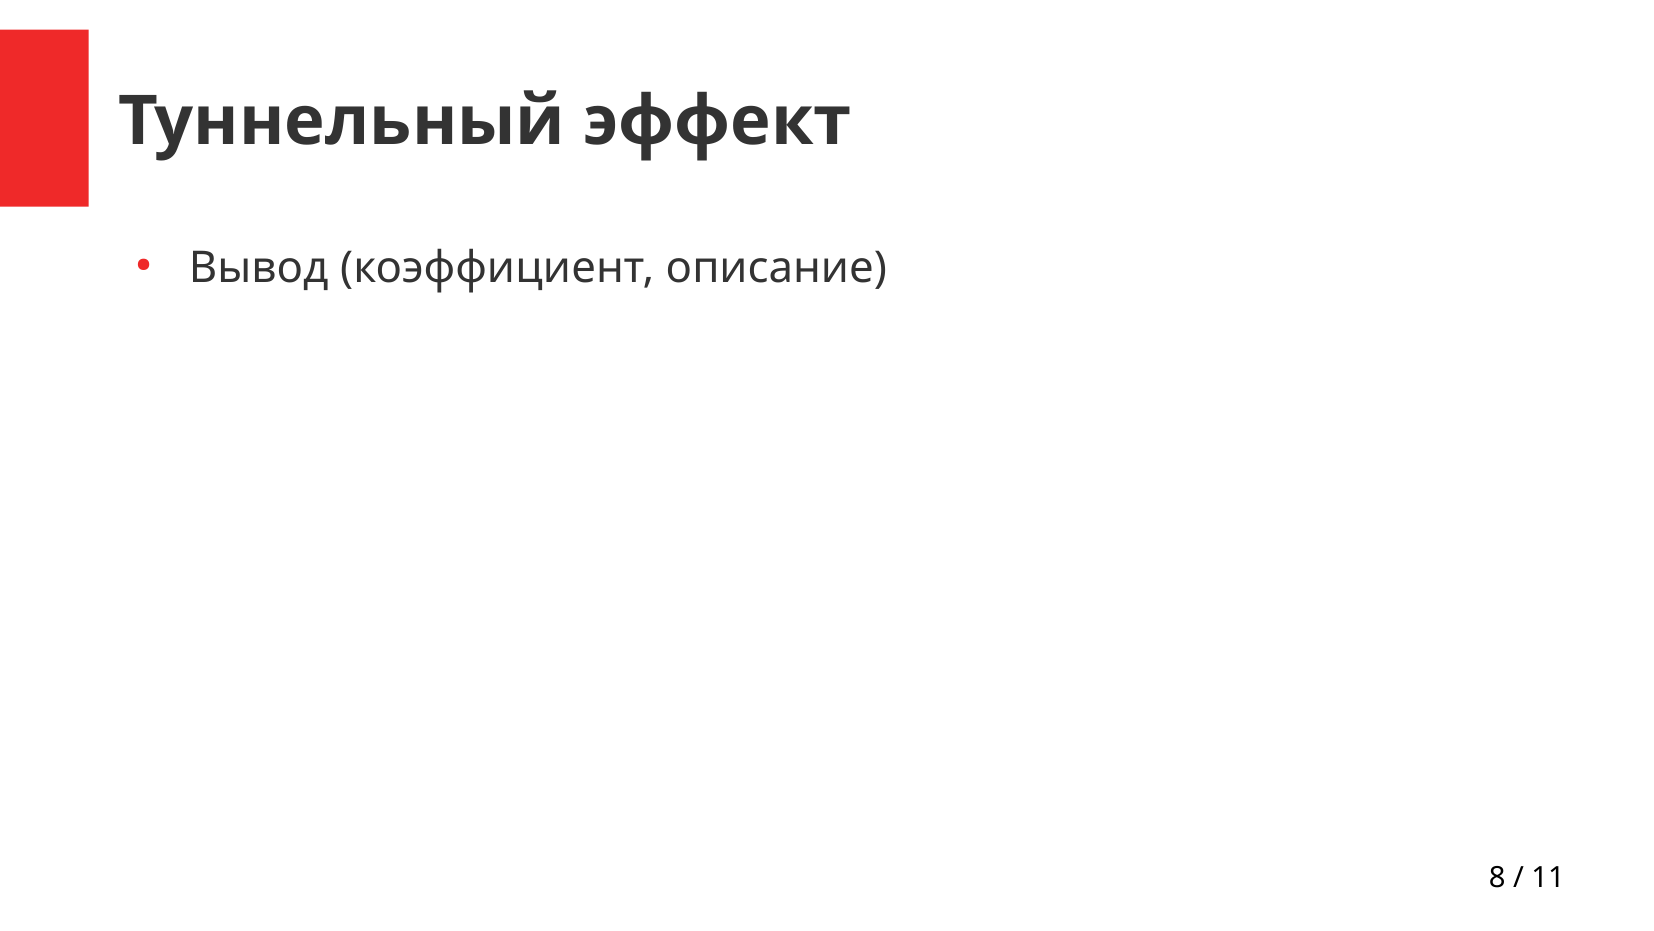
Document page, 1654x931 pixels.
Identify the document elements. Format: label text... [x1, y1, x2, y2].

list Вывод (коэффициент, описание) [118, 236, 1595, 798]
title Туннельный эффект [118, 29, 1595, 207]
